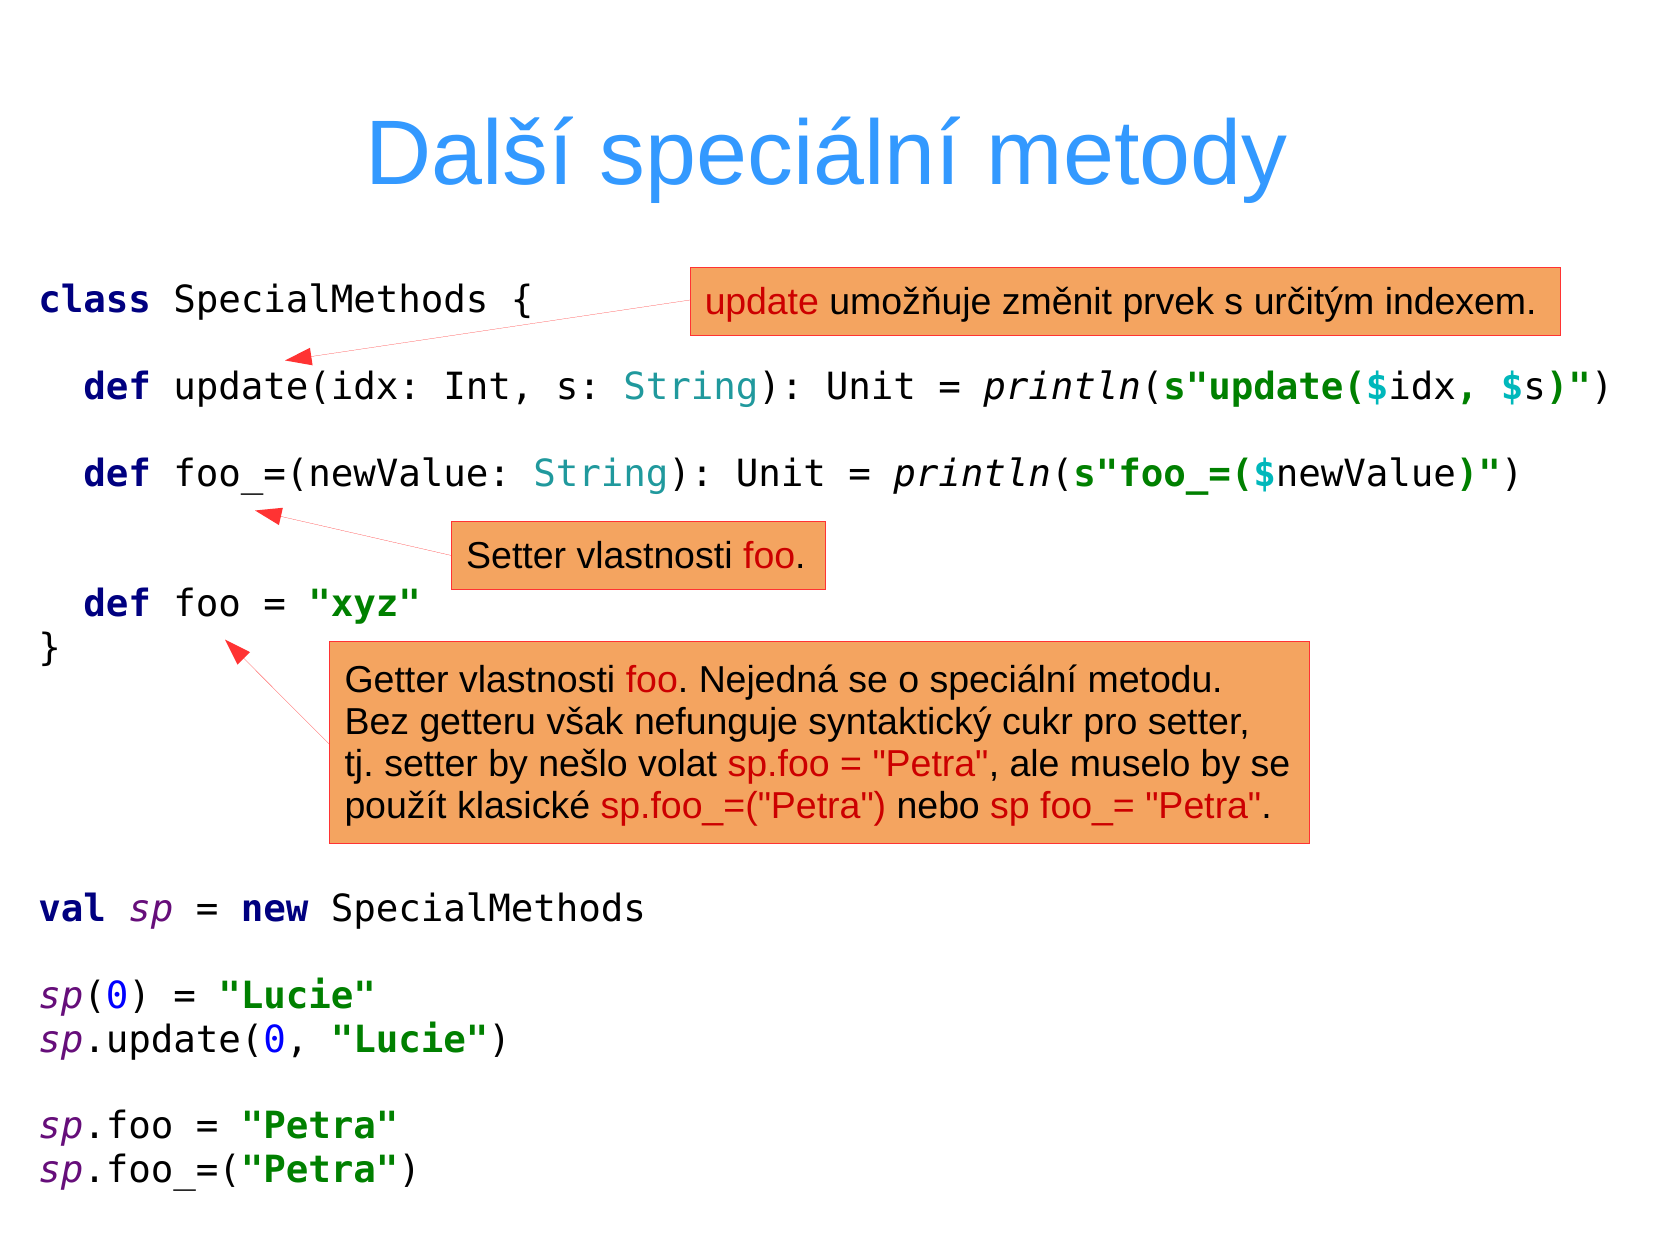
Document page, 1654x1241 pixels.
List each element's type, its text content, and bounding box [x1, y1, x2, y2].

text_box Setter vlastnosti foo. [451, 521, 826, 590]
text_box update umožňuje změnit prvek s určitým indexem. [690, 267, 1561, 336]
text_box Getter vlastnosti foo. Nejedná se o speciální metodu. Bez getteru však nefunguje syntaktický cukr pro setter, tj. setter by nešlo volat sp.foo = "Petra", ale muselo by se použít klasické sp.foo_=("Petra") nebo sp foo_= "Petra". [329, 641, 1310, 844]
text_box class SpecialMethods { def update(idx: Int, s: String): Unit = println(s"update($idx, $s)") def foo_=(newValue: String): Unit = println(s"foo_=($newValue)") def foo = "xyz" } val sp = new SpecialMethods sp(0) = "Lucie" sp.update(0, "Lucie") sp.foo = "Petra" sp.foo_=("Petra") [23, 270, 1629, 1209]
title Další speciální metody [82, 49, 1571, 257]
